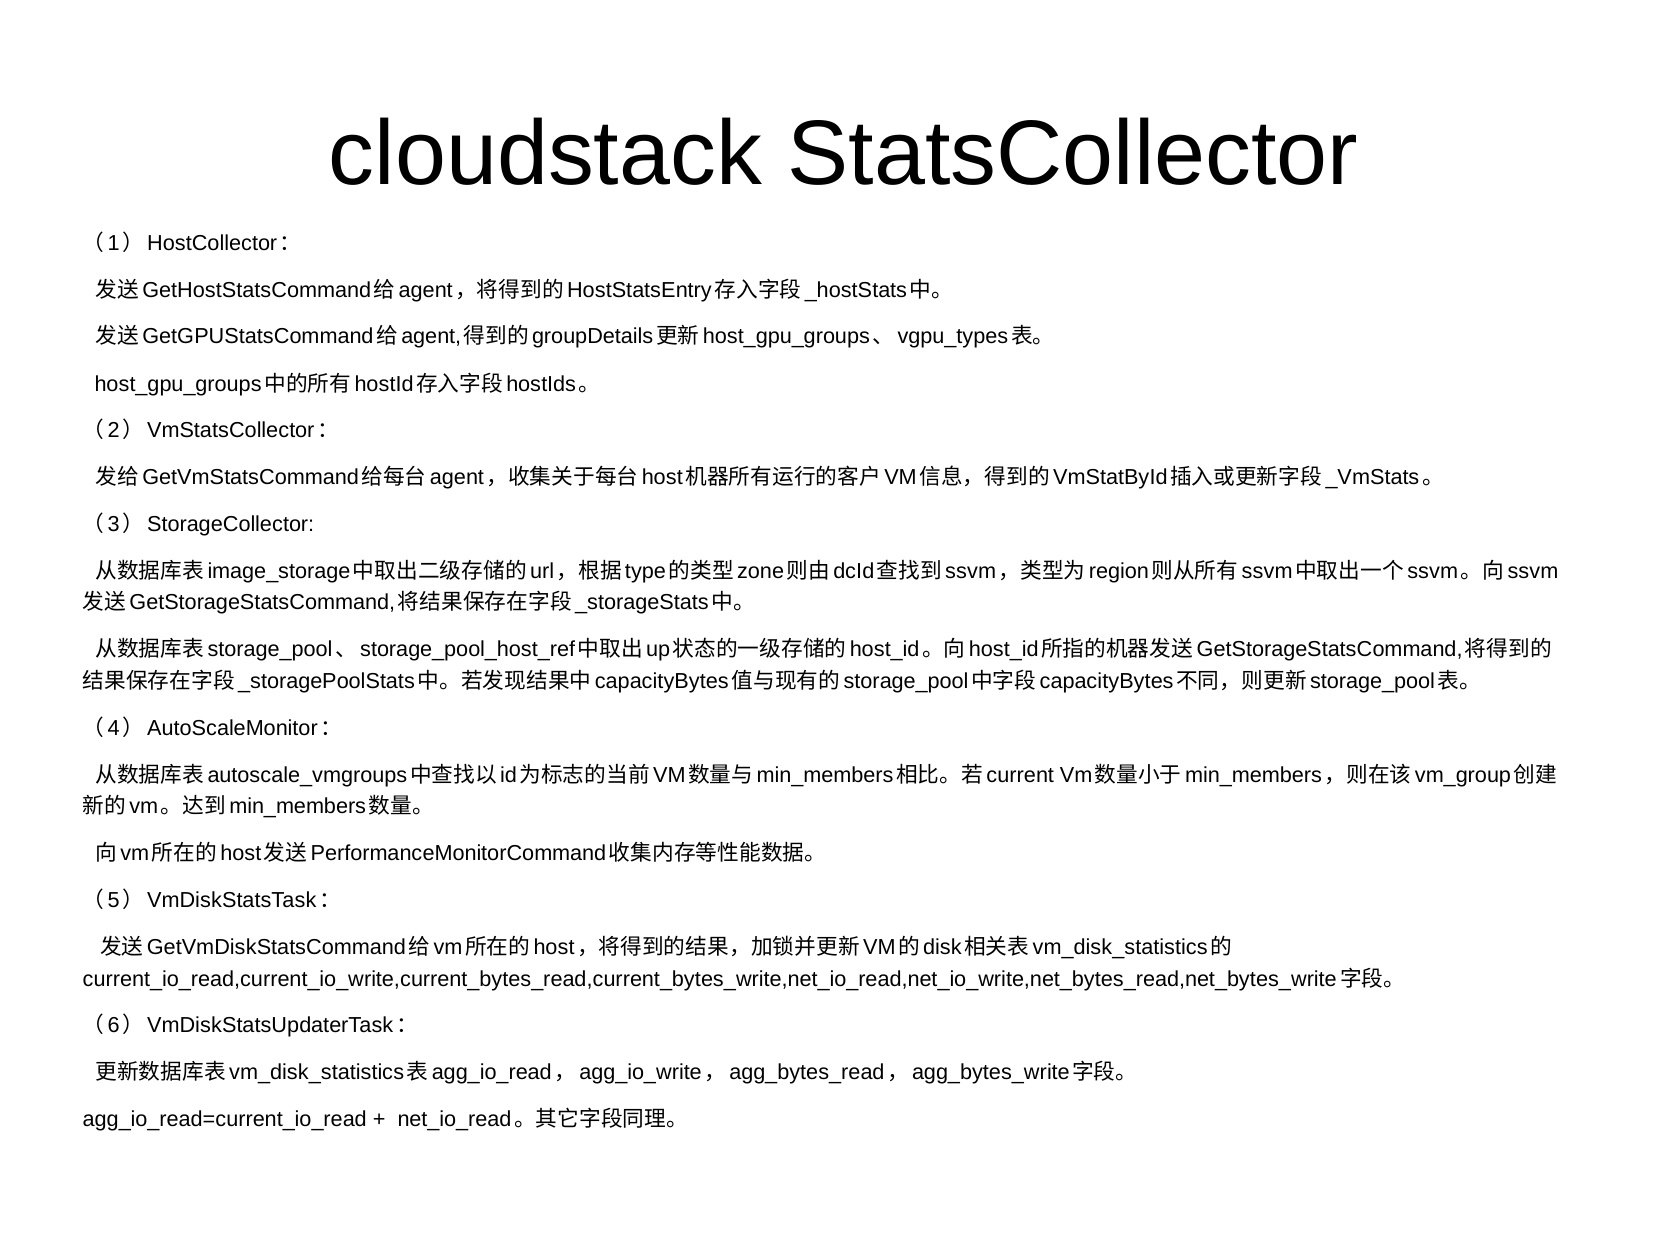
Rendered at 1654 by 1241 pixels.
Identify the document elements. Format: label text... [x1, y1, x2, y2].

title cloudstack StatsCollector [82, 49, 1571, 225]
list （1）HostCollector： 发送GetHostStatsCommand给agent，将得到的HostStatsEntry存入字段_hostStats中。 发送GetGPUStatsCommand给agent,得到的groupDetails更新host_gpu_groups、vgpu_types表。 host_gpu_groups中的所有hostId存入字段hostIds。 （2）VmStatsCollector： 发给GetVmStatsCommand给每台agent，收集关于每台host机器所有运行的客户VM信息，得到的VmStatById插入或更新字段_VmStats。 （3）StorageCollector: 从数据库表image_storage中取出二级存储的url，根据type的类型zone则由dcId查找到ssvm，类型为region则从所有ssvm中取出一个ssvm。向ssvm发送GetStorageStatsCommand,将结果保存在字段_storageStats中。 从数据库表storage_pool、storage_pool_host_ref中取出up状态的一级存储的host_id。向host_id所指的机器发送GetStorageStatsCommand,将得到的结果保存在字段_storagePoolStats中。若发现结果中capacityBytes值与现有的storage_pool中字段capacityBytes不同，则更新storage_pool表。 （4）AutoScaleMonitor： 从数据库表autoscale_vmgroups中查找以id为标志的当前VM数量与min_members相比。若current Vm数量小于min_members，则在该vm_group创建新的vm。达到min_members数量。 向vm所在的host发送PerformanceMonitorCommand收集内存等性能数据。 （5）VmDiskStatsTask： 发送GetVmDiskStatsCommand给vm所在的host，将得到的结果，加锁并更新VM的disk相关表vm_disk_statistics的current_io_read,current_io_write,current_bytes_read,current_bytes_write,net_io_read,net_io_write,net_bytes_read,net_bytes_write字段。 （6）VmDiskStatsUpdaterTask： 更新数据库表vm_disk_statistics表agg_io_read，agg_io_write，agg_bytes_read，agg_bytes_write字段。 agg_io_read=current_io_read + net_io_read。其它字段同理。 [82, 225, 1571, 1141]
